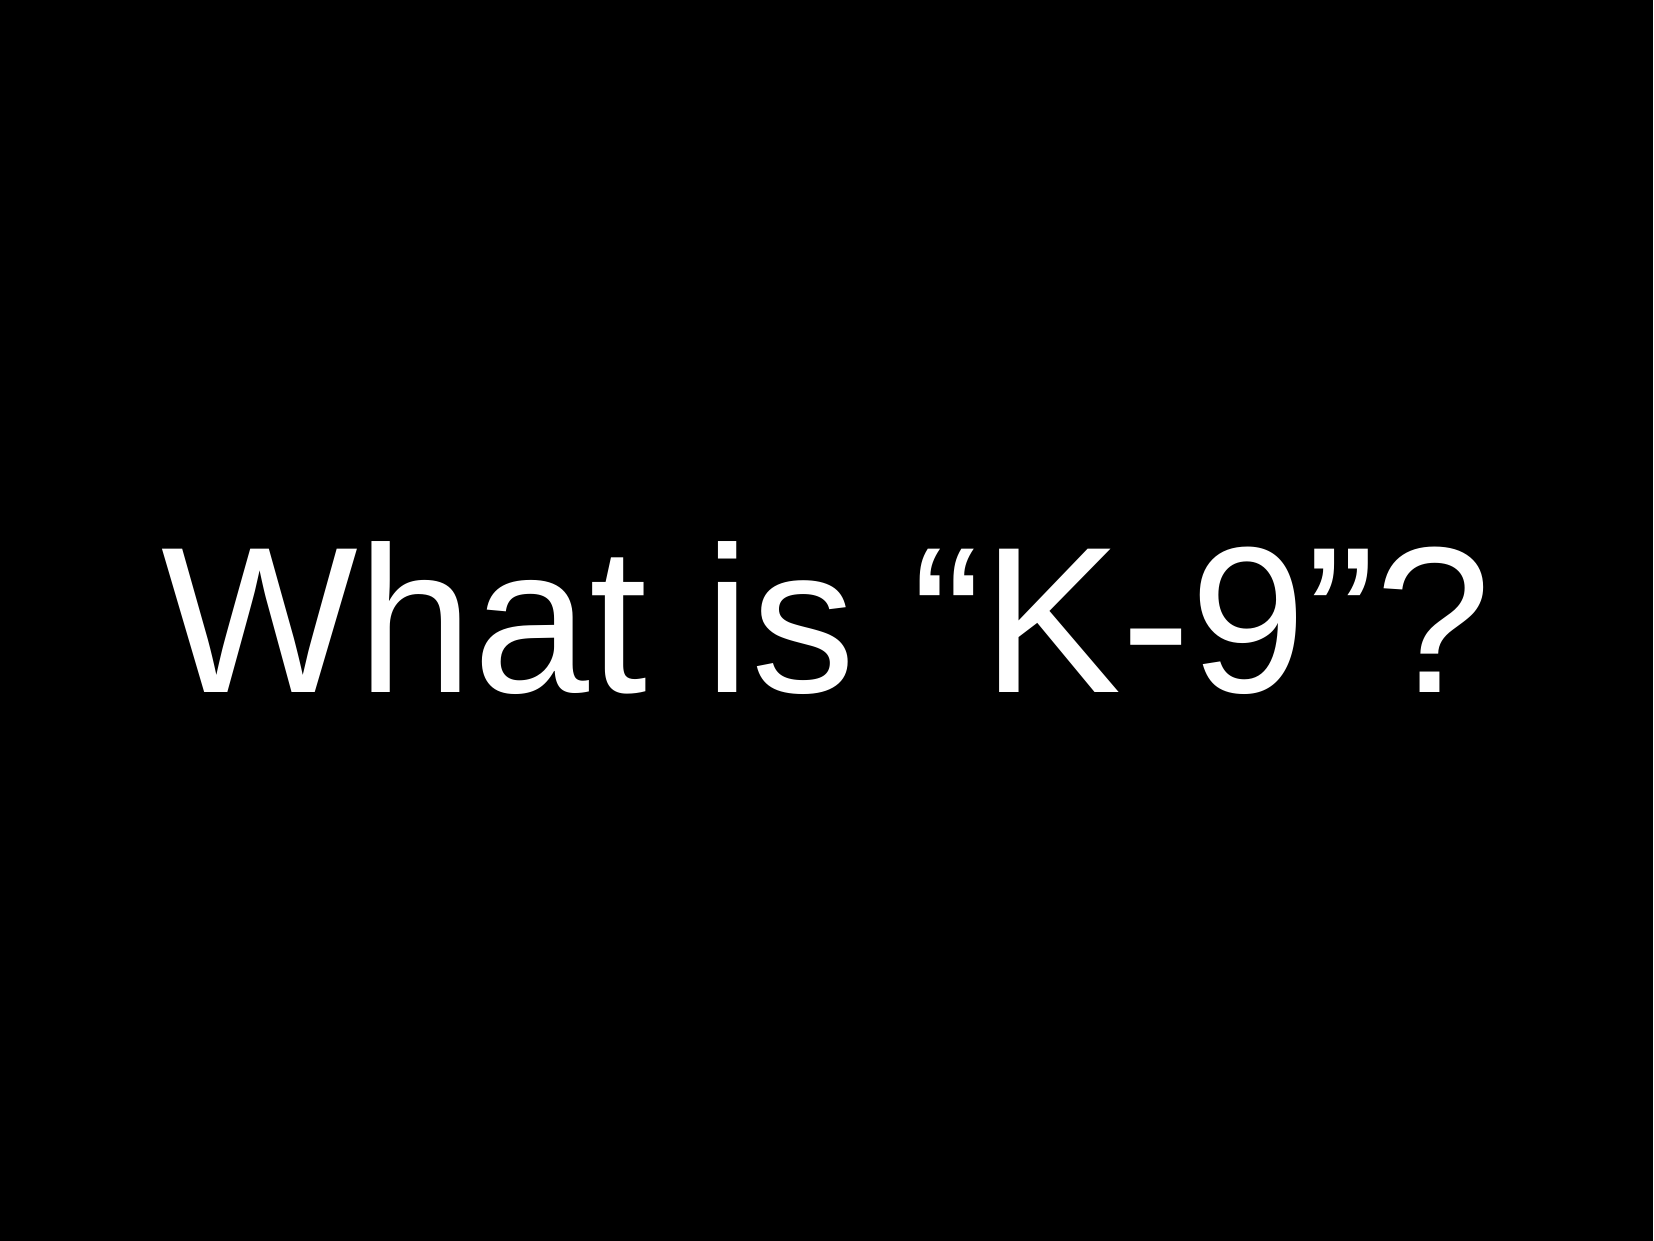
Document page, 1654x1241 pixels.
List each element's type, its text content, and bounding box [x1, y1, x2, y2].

title What is “K-9”? [82, 101, 1571, 1140]
